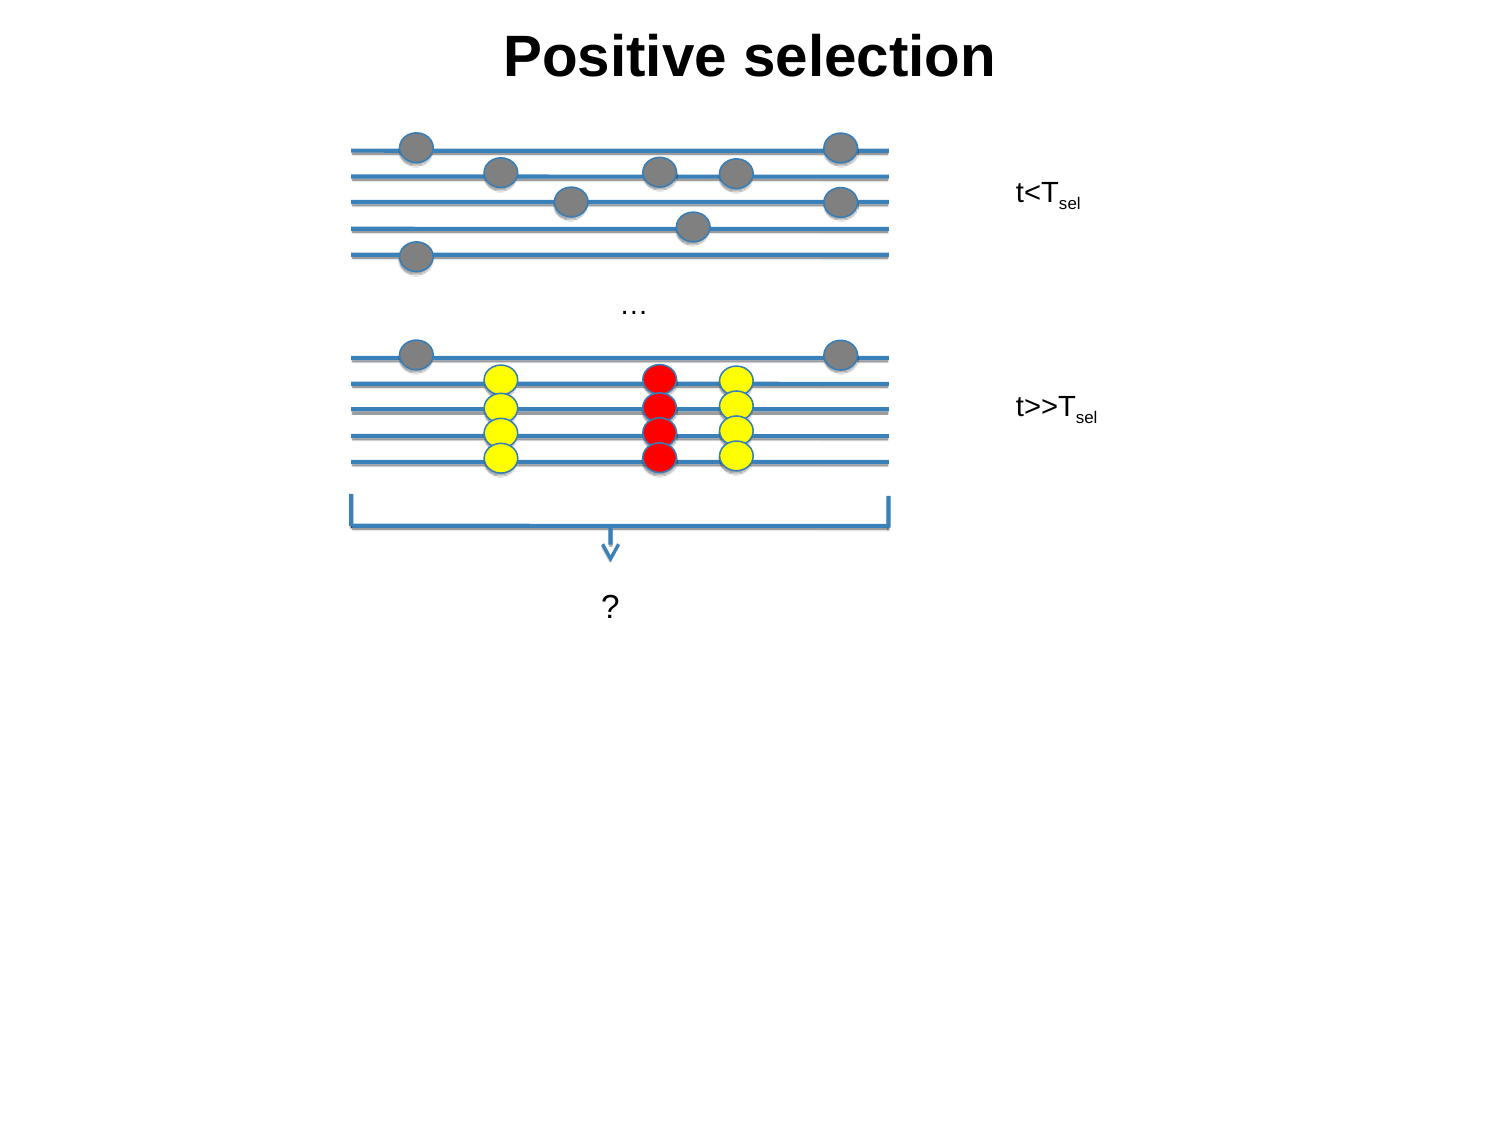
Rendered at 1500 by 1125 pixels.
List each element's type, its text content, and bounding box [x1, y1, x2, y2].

text_box [484, 365, 518, 474]
text_box … [604, 278, 664, 328]
text_box [719, 158, 754, 189]
text_box [484, 157, 518, 188]
text_box [823, 187, 858, 218]
text_box [399, 241, 434, 272]
title Positive selection [75, 3, 1425, 103]
text_box [676, 212, 711, 242]
text_box [823, 133, 858, 163]
text_box t<Tsel [1001, 165, 1163, 221]
text_box [719, 366, 754, 471]
text_box [399, 340, 434, 370]
text_box t>>Tsel [1001, 379, 1163, 435]
text_box [399, 132, 434, 163]
text_box [823, 340, 858, 371]
text_box [642, 157, 677, 188]
text_box [554, 187, 589, 217]
text_box ? [586, 577, 635, 633]
text_box [642, 364, 677, 473]
